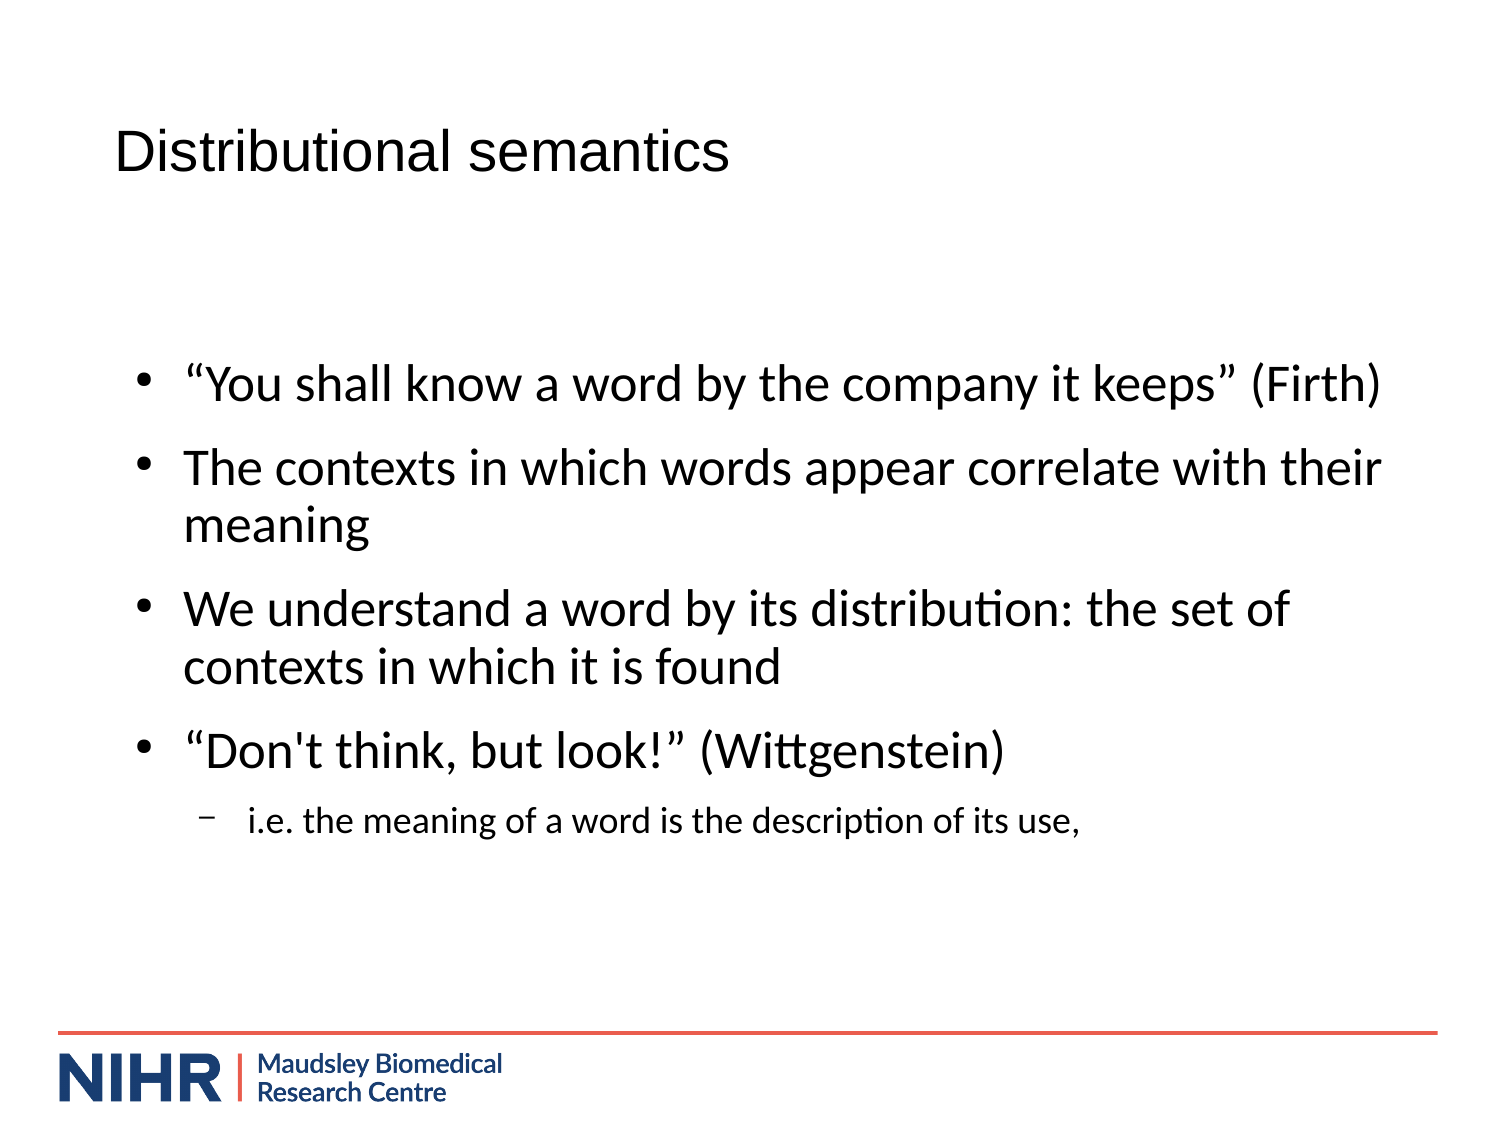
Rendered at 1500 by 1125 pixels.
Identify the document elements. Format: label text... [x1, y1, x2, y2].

text_box Distributional semantics [100, 113, 1105, 192]
picture [29, 1018, 531, 1125]
list “You shall know a word by the company it keeps” (Firth) The contexts in which words appear correlate with their meaning We understand a word by its distribution: the set of contexts in which it is found “Don't think, but look!” (Wittgenstein) i.e. the meaning of a word is the description of its use, [118, 181, 1394, 863]
